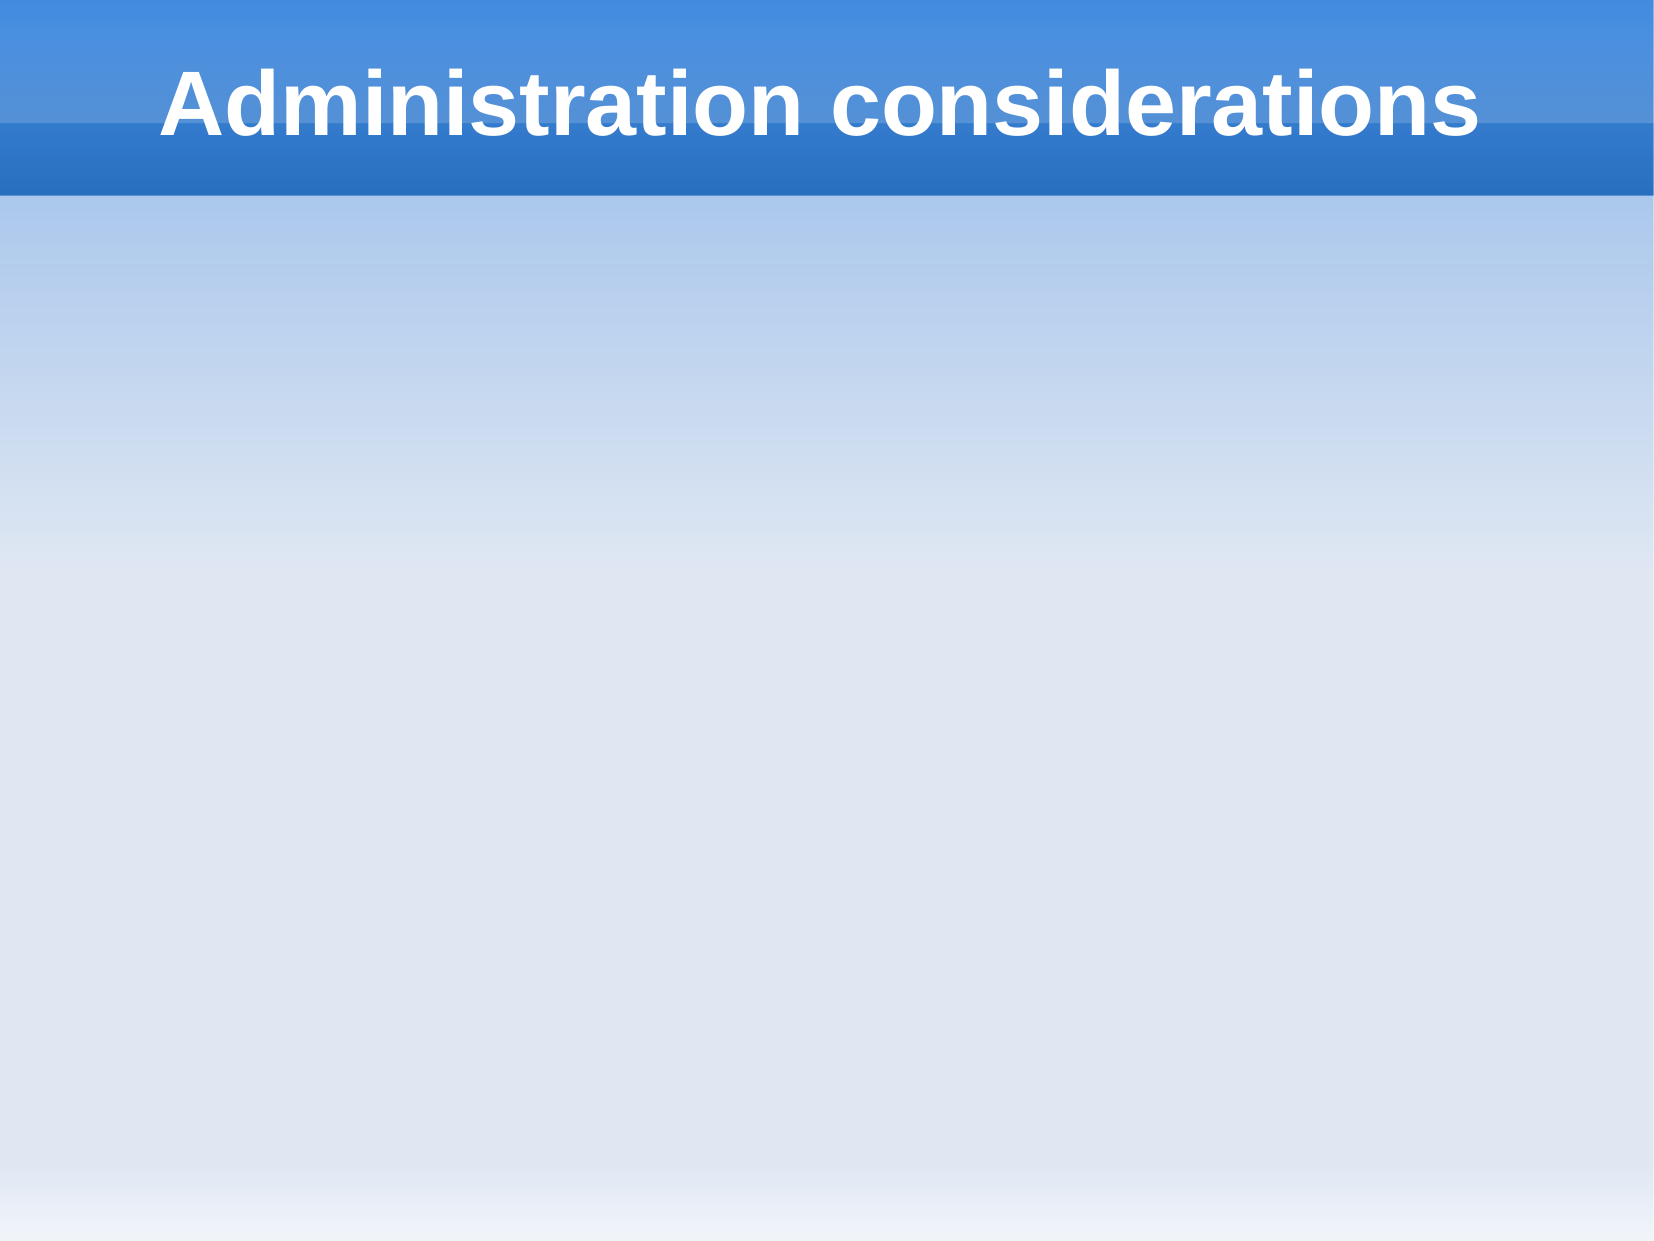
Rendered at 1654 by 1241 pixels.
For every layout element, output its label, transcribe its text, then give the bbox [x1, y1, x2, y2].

picture [0, 0, 1654, 1241]
title Administration considerations [76, 0, 1565, 208]
